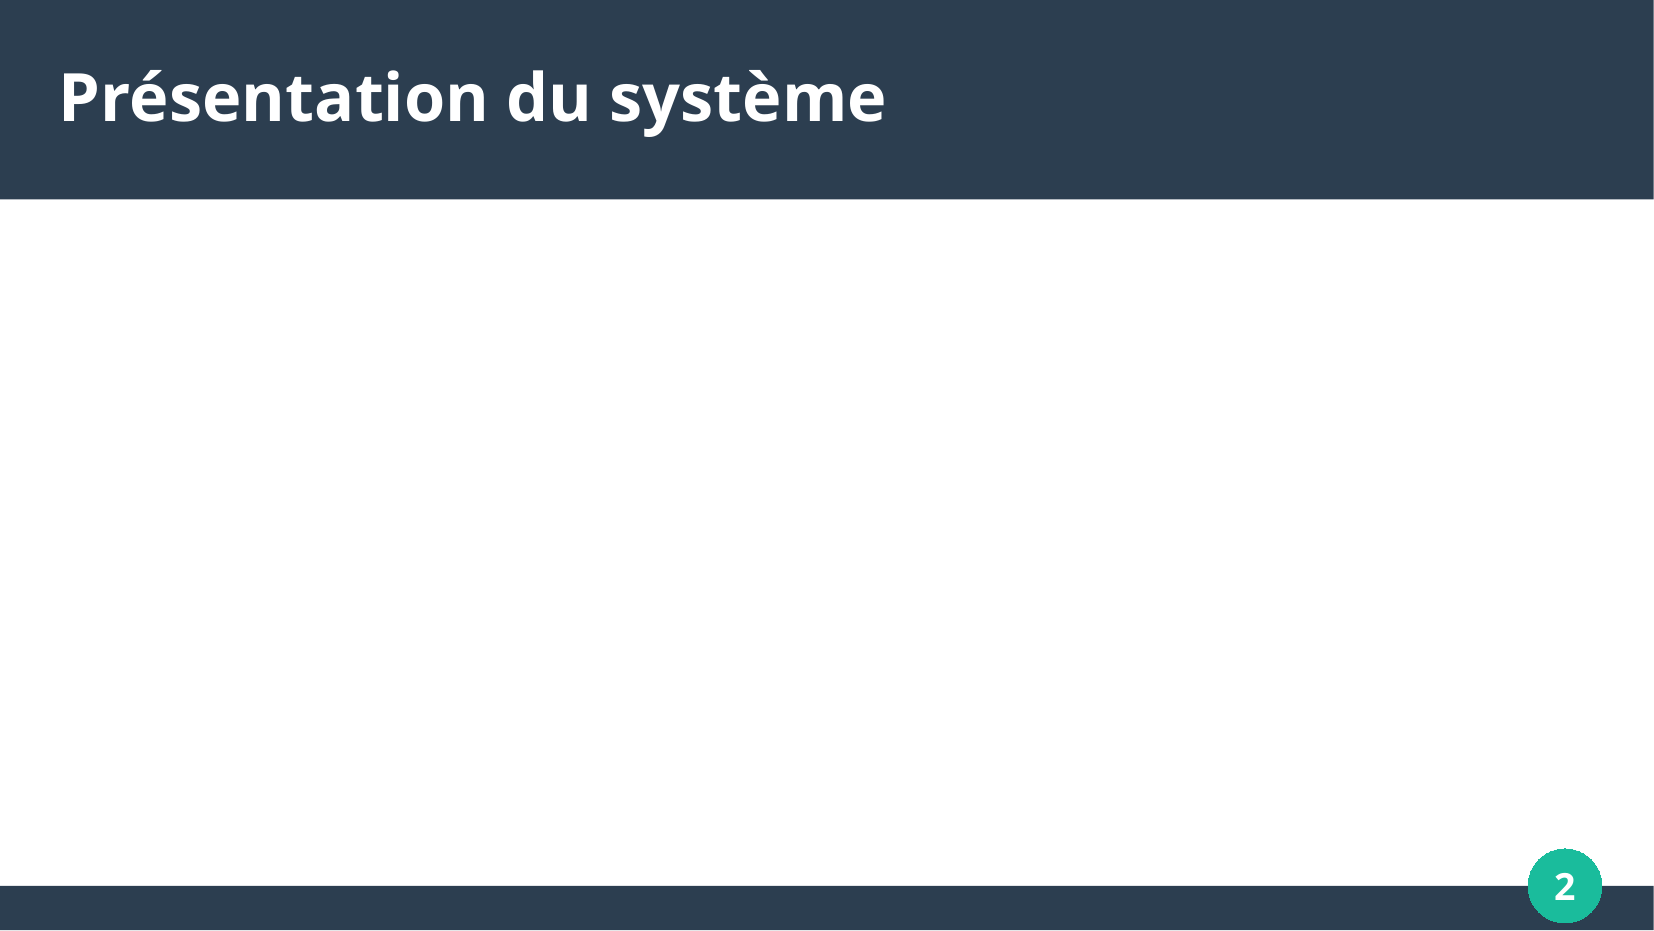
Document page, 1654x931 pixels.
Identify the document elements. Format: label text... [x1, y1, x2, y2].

title Présentation du système [59, 37, 1595, 155]
